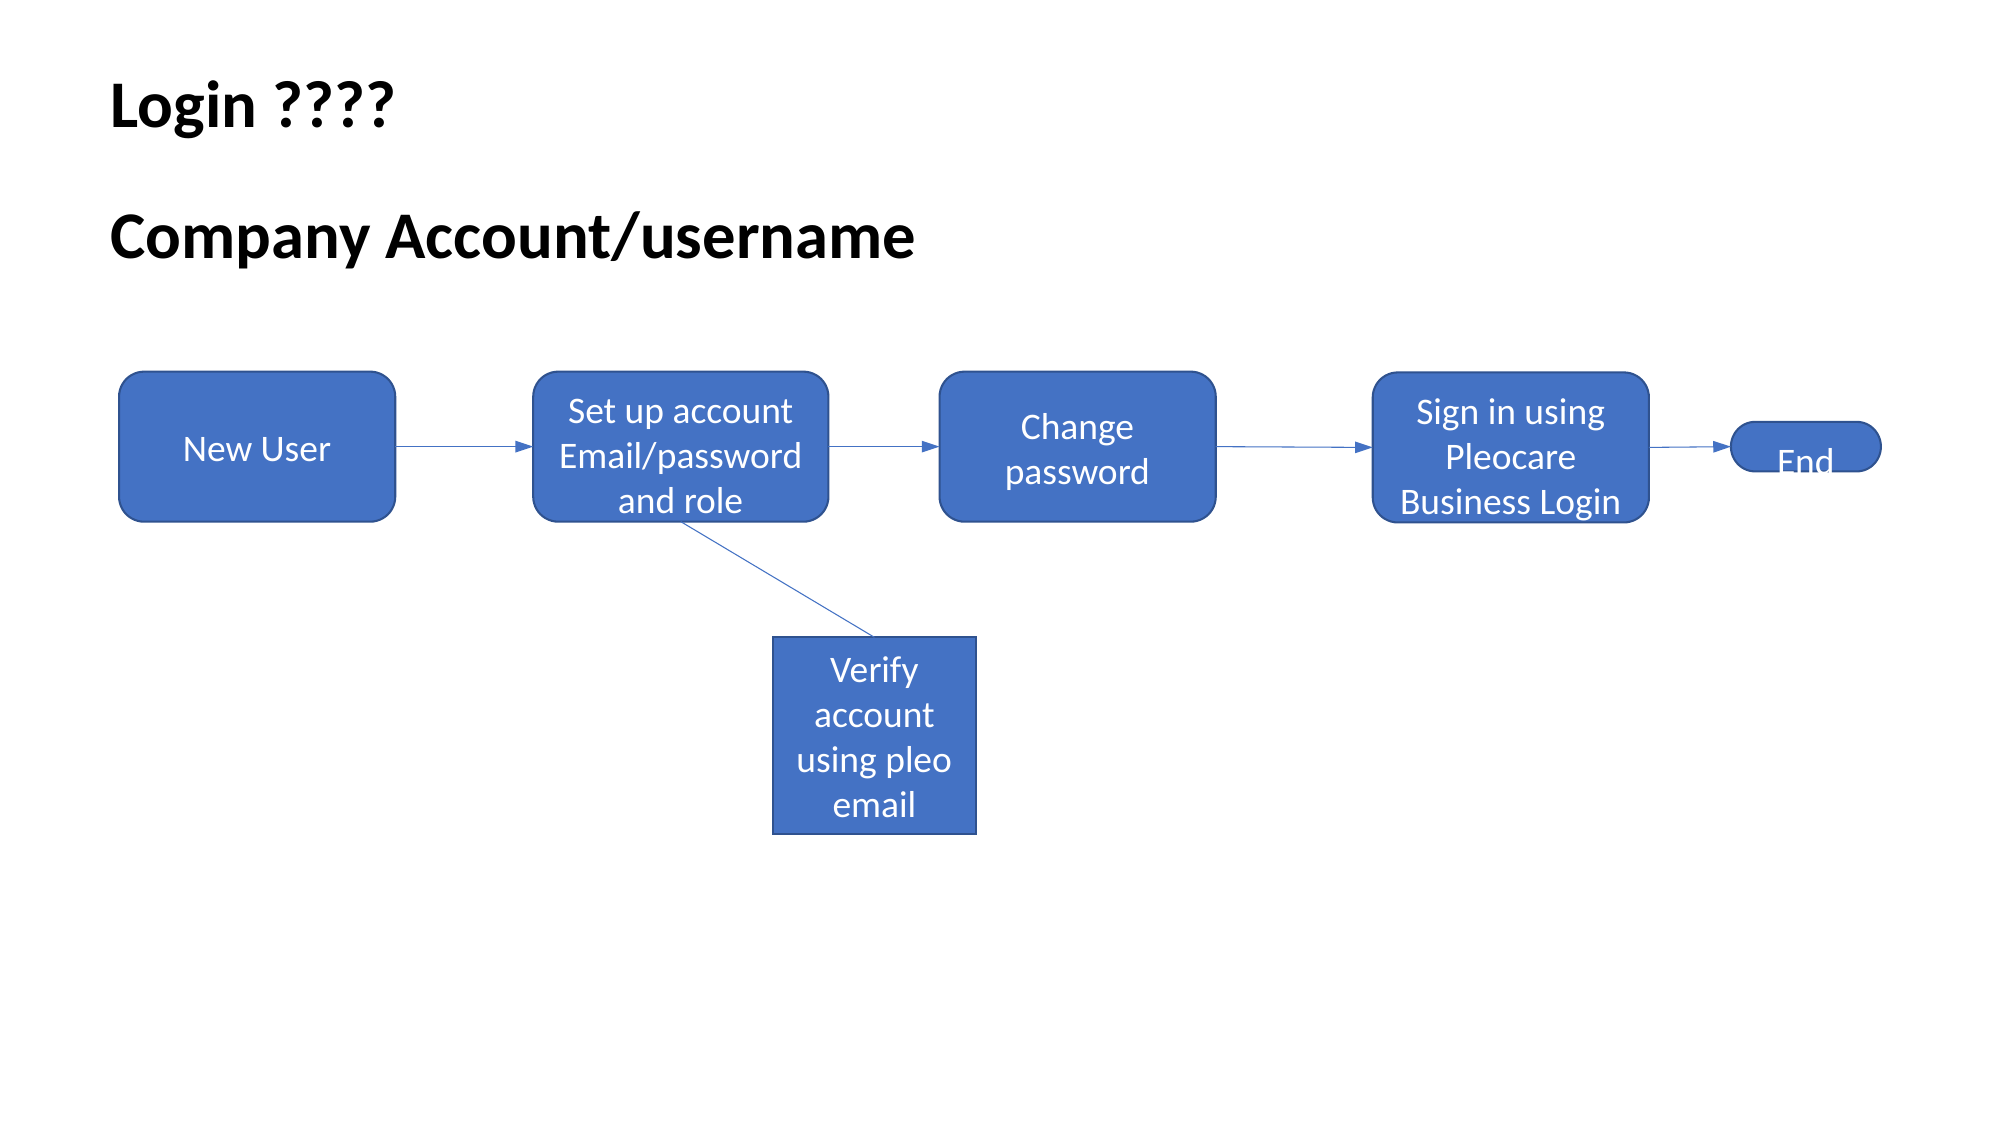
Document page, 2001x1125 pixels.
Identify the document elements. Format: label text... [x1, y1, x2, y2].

text_box Verify account using pleo email [773, 637, 976, 834]
text_box Login ???? [95, 52, 457, 149]
text_box End [1819, 458, 1828, 472]
text_box End [1730, 421, 1881, 472]
text_box Change password [939, 371, 1216, 522]
text_box Sign in using Pleocare Business Login [1372, 372, 1649, 523]
text_box End [1801, 458, 1809, 472]
text_box Set up account Email/password and role [533, 371, 829, 522]
text_box Company Account/username [95, 183, 1184, 280]
text_box New User [119, 371, 396, 522]
